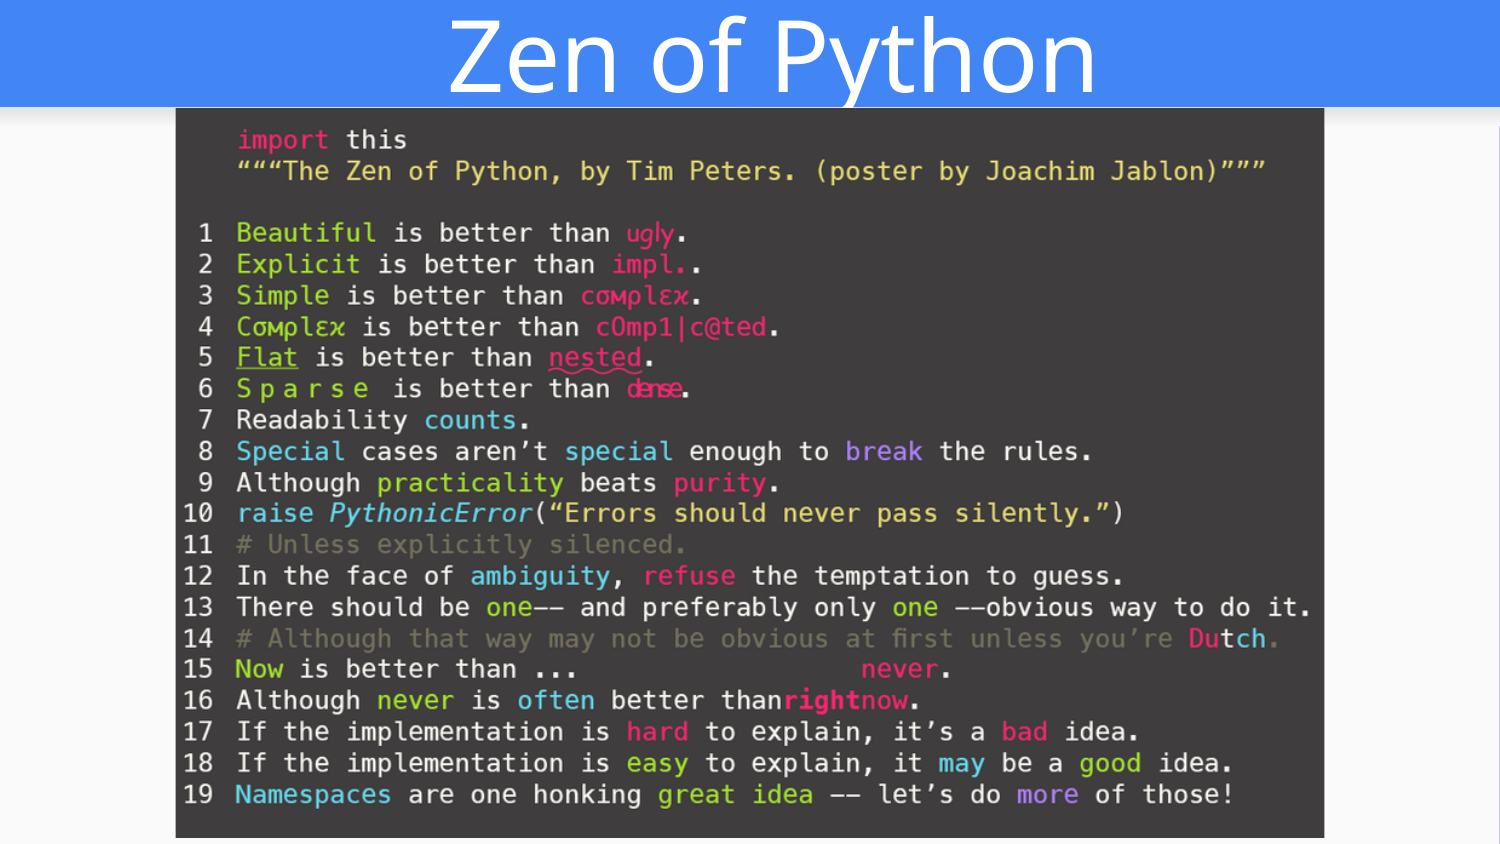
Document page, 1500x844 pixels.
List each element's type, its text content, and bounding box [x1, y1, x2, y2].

title Zen of Python [16, 2, 1464, 102]
picture [175, 108, 1325, 838]
